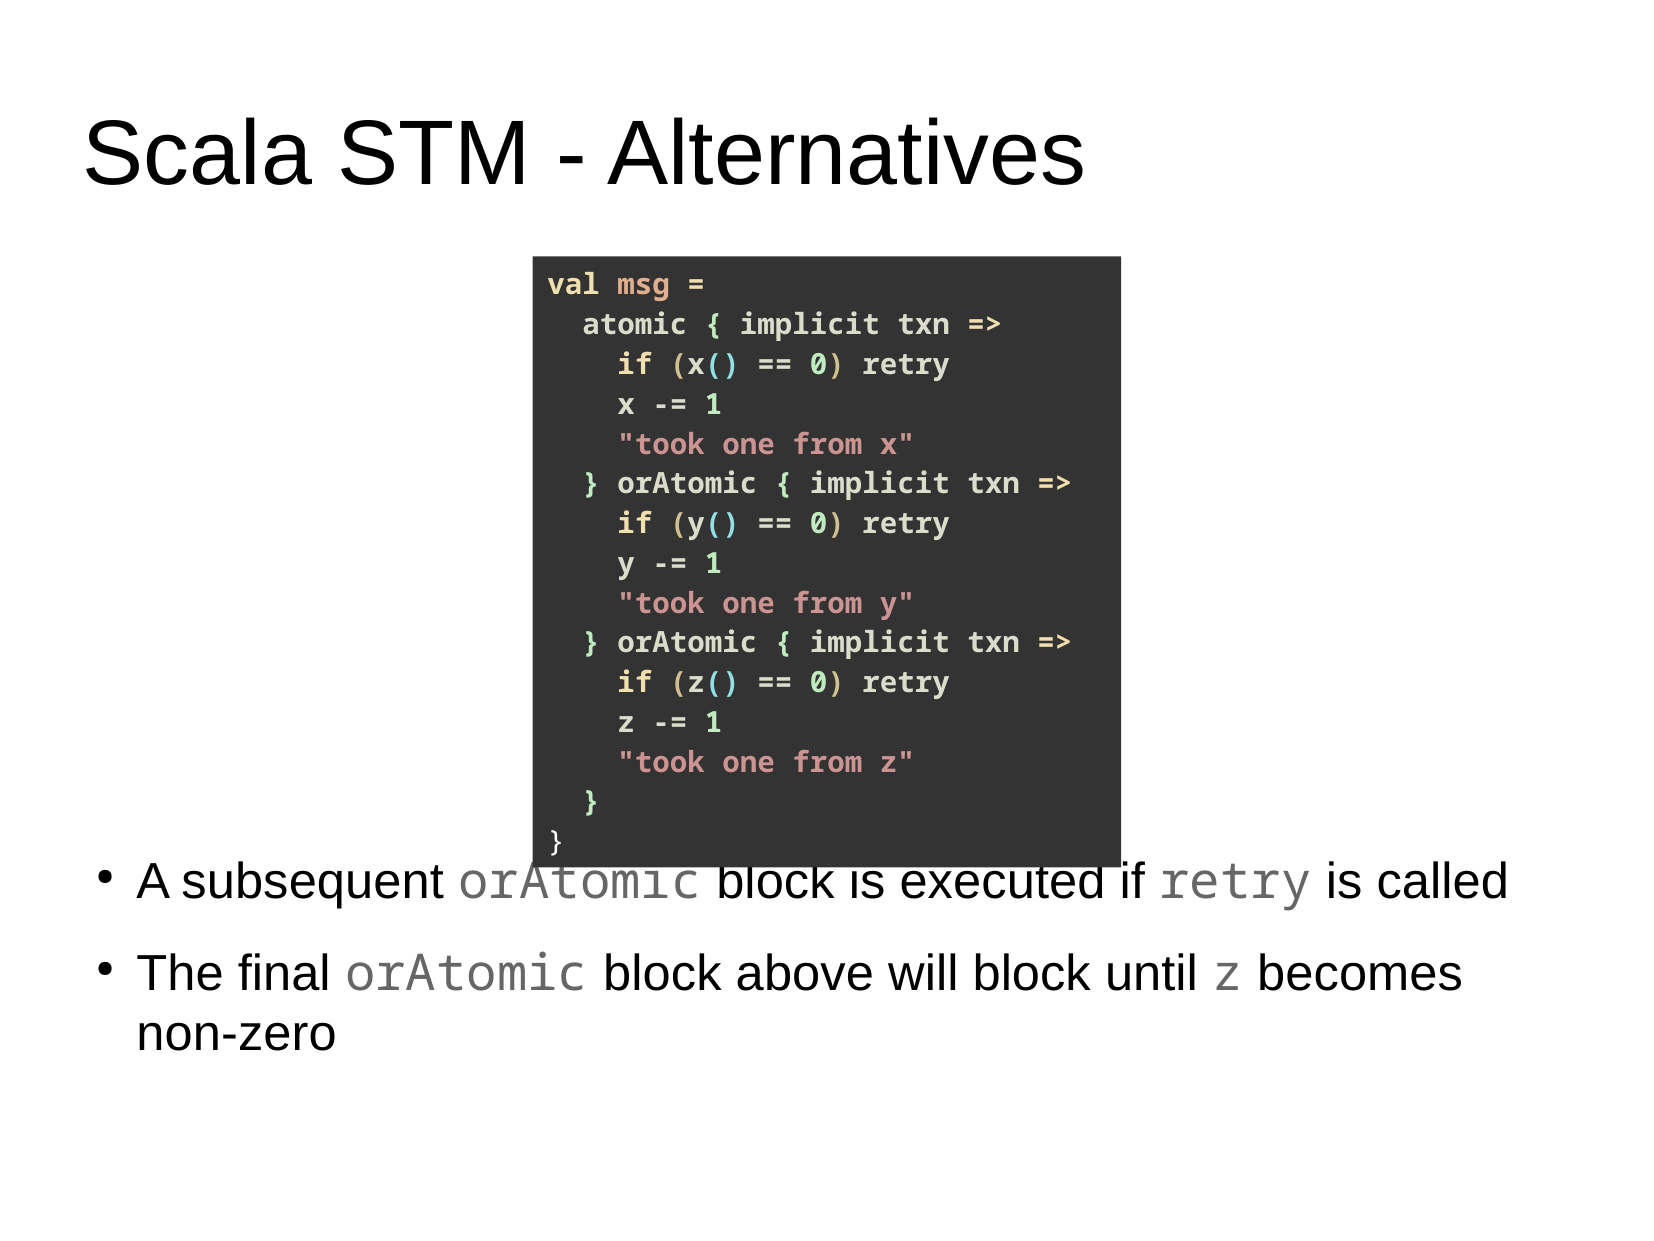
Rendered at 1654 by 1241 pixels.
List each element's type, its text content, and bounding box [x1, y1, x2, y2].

list A subsequent orAtomic block is executed if retry is called The final orAtomic block above will block until z becomes non-zero [82, 844, 1569, 1102]
text_box val msg = atomic { implicit txn => if (x() == 0) retry x -= 1 "took one from x" } orAtomic { implicit txn => if (y() == 0) retry y -= 1 "took one from y" } orAtomic { implicit txn => if (z() == 0) retry z -= 1 "took one from z" } } [532, 256, 1122, 715]
title Scala STM - Alternatives [82, 49, 1571, 257]
